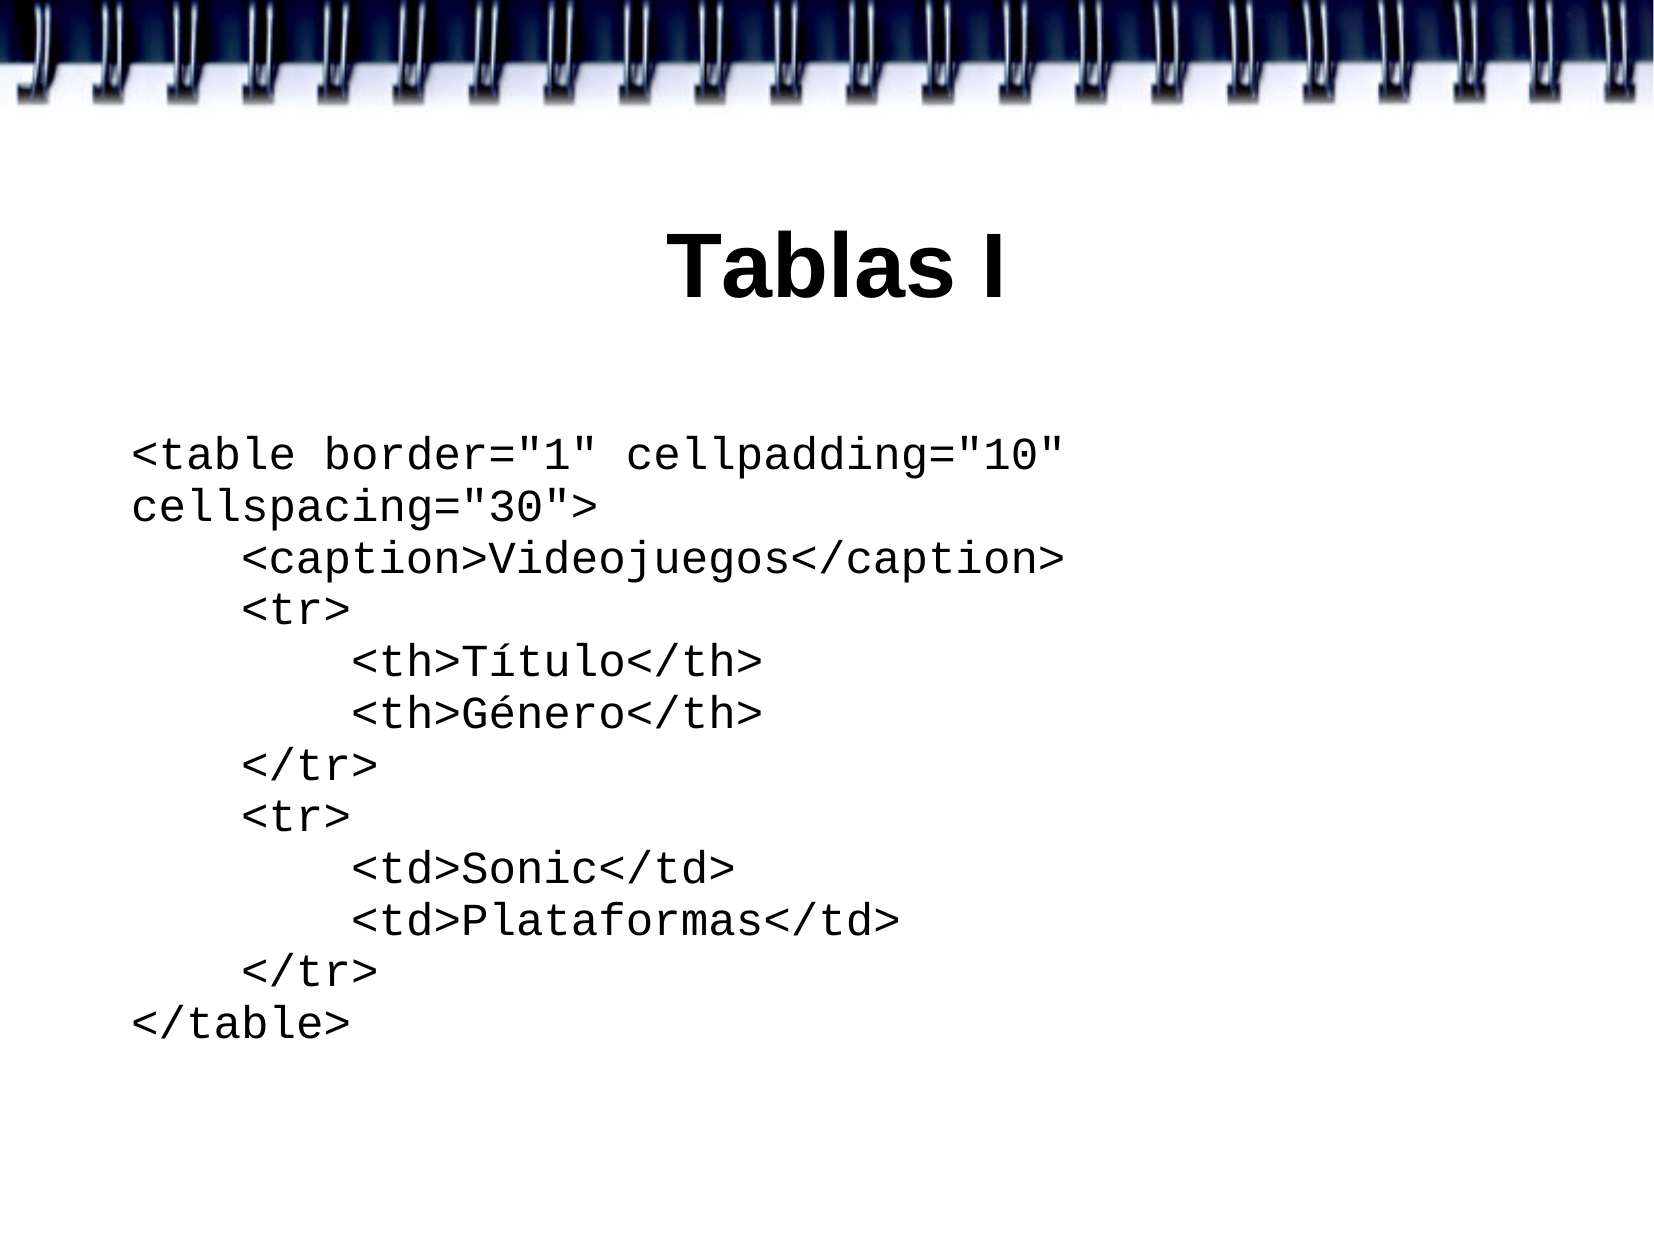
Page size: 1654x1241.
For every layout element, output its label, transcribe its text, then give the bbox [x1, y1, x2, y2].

title Tablas I [139, 169, 1535, 362]
list <table border="1" cellpadding="10" cellspacing="30"> <caption>Videojuegos</caption> <tr> <th>Título</th> <th>Género</th> </tr> <tr> <td>Sonic</td> <td>Plataformas</td> </tr> </table> [130, 431, 1512, 1047]
picture [0, 0, 1654, 121]
